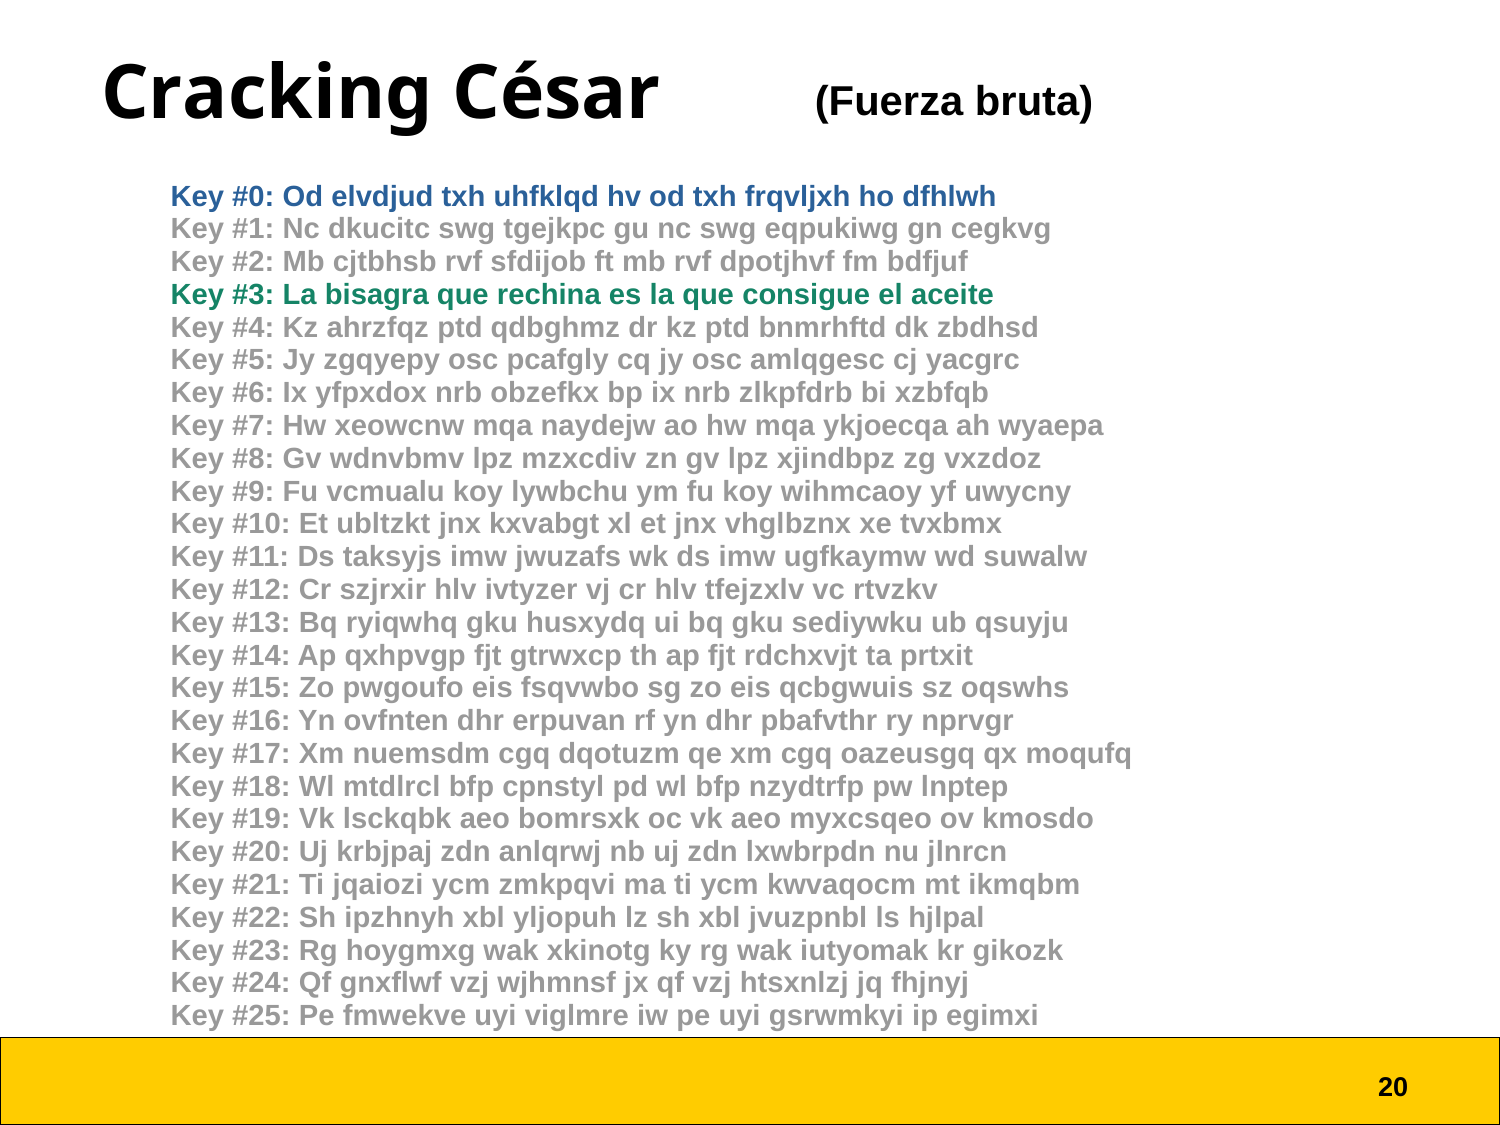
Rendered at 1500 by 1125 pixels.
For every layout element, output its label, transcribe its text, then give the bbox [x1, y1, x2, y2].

title Cracking César [86, 41, 827, 148]
text_box (Fuerza bruta) [800, 70, 1500, 159]
text_box Key #0: Od elvdjud txh uhfklqd hv od txh frqvljxh ho dfhlwh Key #1: Nc dkucitc swg tgejkpc gu nc swg eqpukiwg gn cegkvg Key #2: Mb cjtbhsb rvf sfdijob ft mb rvf dpotjhvf fm bdfjuf Key #3: La bisagra que rechina es la que consigue el aceite Key #4: Kz ahrzfqz ptd qdbghmz dr kz ptd bnmrhftd dk zbdhsd Key #5: Jy zgqyepy osc pcafgly cq jy osc amlqgesc cj yacgrc Key #6: Ix yfpxdox nrb obzefkx bp ix nrb zlkpfdrb bi xzbfqb Key #7: Hw xeowcnw mqa naydejw ao hw mqa ykjoecqa ah wyaepa Key #8: Gv wdnvbmv lpz mzxcdiv zn gv lpz xjindbpz zg vxzdoz Key #9: Fu vcmualu koy lywbchu ym fu koy wihmcaoy yf uwycny Key #10: Et ubltzkt jnx kxvabgt xl et jnx vhglbznx xe tvxbmx Key #11: Ds taksyjs imw jwuzafs wk ds imw ugfkaymw wd suwalw Key #12: Cr szjrxir hlv ivtyzer vj cr hlv tfejzxlv vc rtvzkv Key #13: Bq ryiqwhq gku husxydq ui bq gku sediywku ub qsuyju Key #14: Ap qxhpvgp fjt gtrwxcp th ap fjt rdchxvjt ta prtxit Key #15: Zo pwgoufo eis fsqvwbo sg zo eis qcbgwuis sz oqswhs Key #16: Yn ovfnten dhr erpuvan rf yn dhr pbafvthr ry nprvgr Key #17: Xm nuemsdm cgq dqotuzm qe xm cgq oazeusgq qx moqufq Key #18: Wl mtdlrcl bfp cpnstyl pd wl bfp nzydtrfp pw lnptep Key #19: Vk lsckqbk aeo bomrsxk oc vk aeo myxcsqeo ov kmosdo Key #20: Uj krbjpaj zdn anlqrwj nb uj zdn lxwbrpdn nu jlnrcn Key #21: Ti jqaiozi ycm zmkpqvi ma ti ycm kwvaqocm mt ikmqbm Key #22: Sh ipzhnyh xbl yljopuh lz sh xbl jvuzpnbl ls hjlpal Key #23: Rg hoygmxg wak xkinotg ky rg wak iutyomak kr gikozk Key #24: Qf gnxflwf vzj wjhmnsf jx qf vzj htsxnlzj jq fhjnyj Key #25: Pe fmwekve uyi viglmre iw pe uyi gsrwmkyi ip egimxi [155, 172, 1278, 1034]
